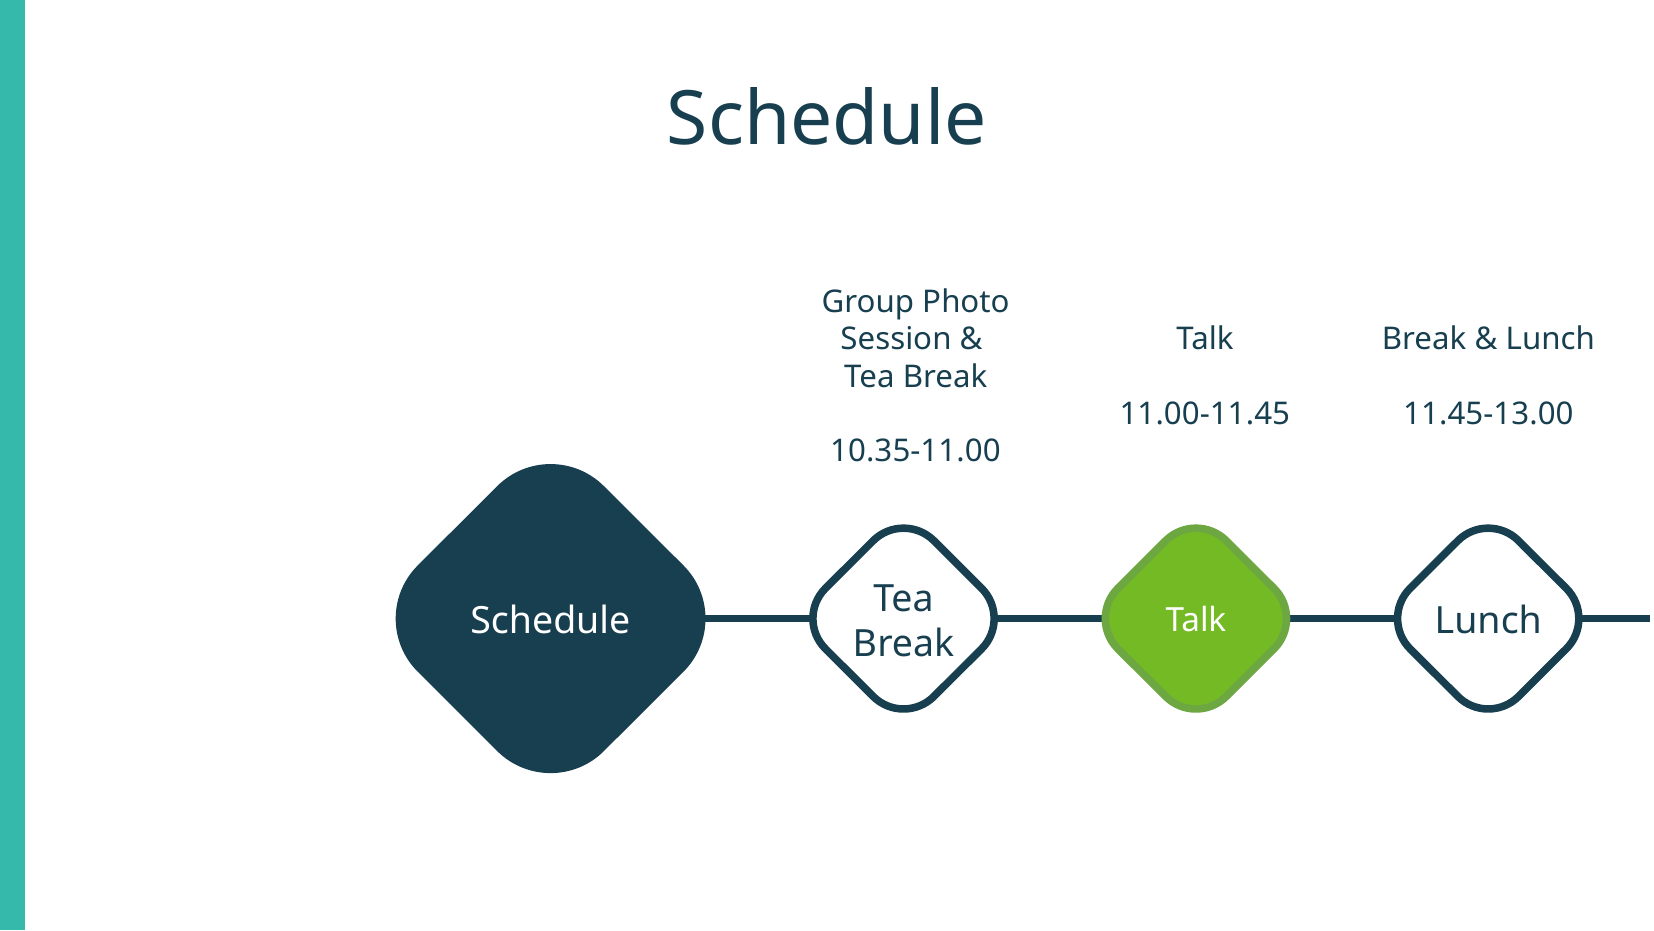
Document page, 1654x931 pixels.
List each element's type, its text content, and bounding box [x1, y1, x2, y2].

text_box Lunch [1402, 532, 1575, 705]
text_box Talk 11.00-11.45 [1055, 254, 1338, 495]
text_box Schedule [404, 472, 697, 765]
text_box Tea Break [817, 532, 990, 705]
text_box Group Photo Session & Tea Break 10.35-11.00 [765, 254, 1055, 495]
text_box Talk [1110, 533, 1282, 705]
text_box Break & Lunch 11.45-13.00 [1338, 254, 1639, 495]
text_box Schedule [82, 37, 1571, 193]
